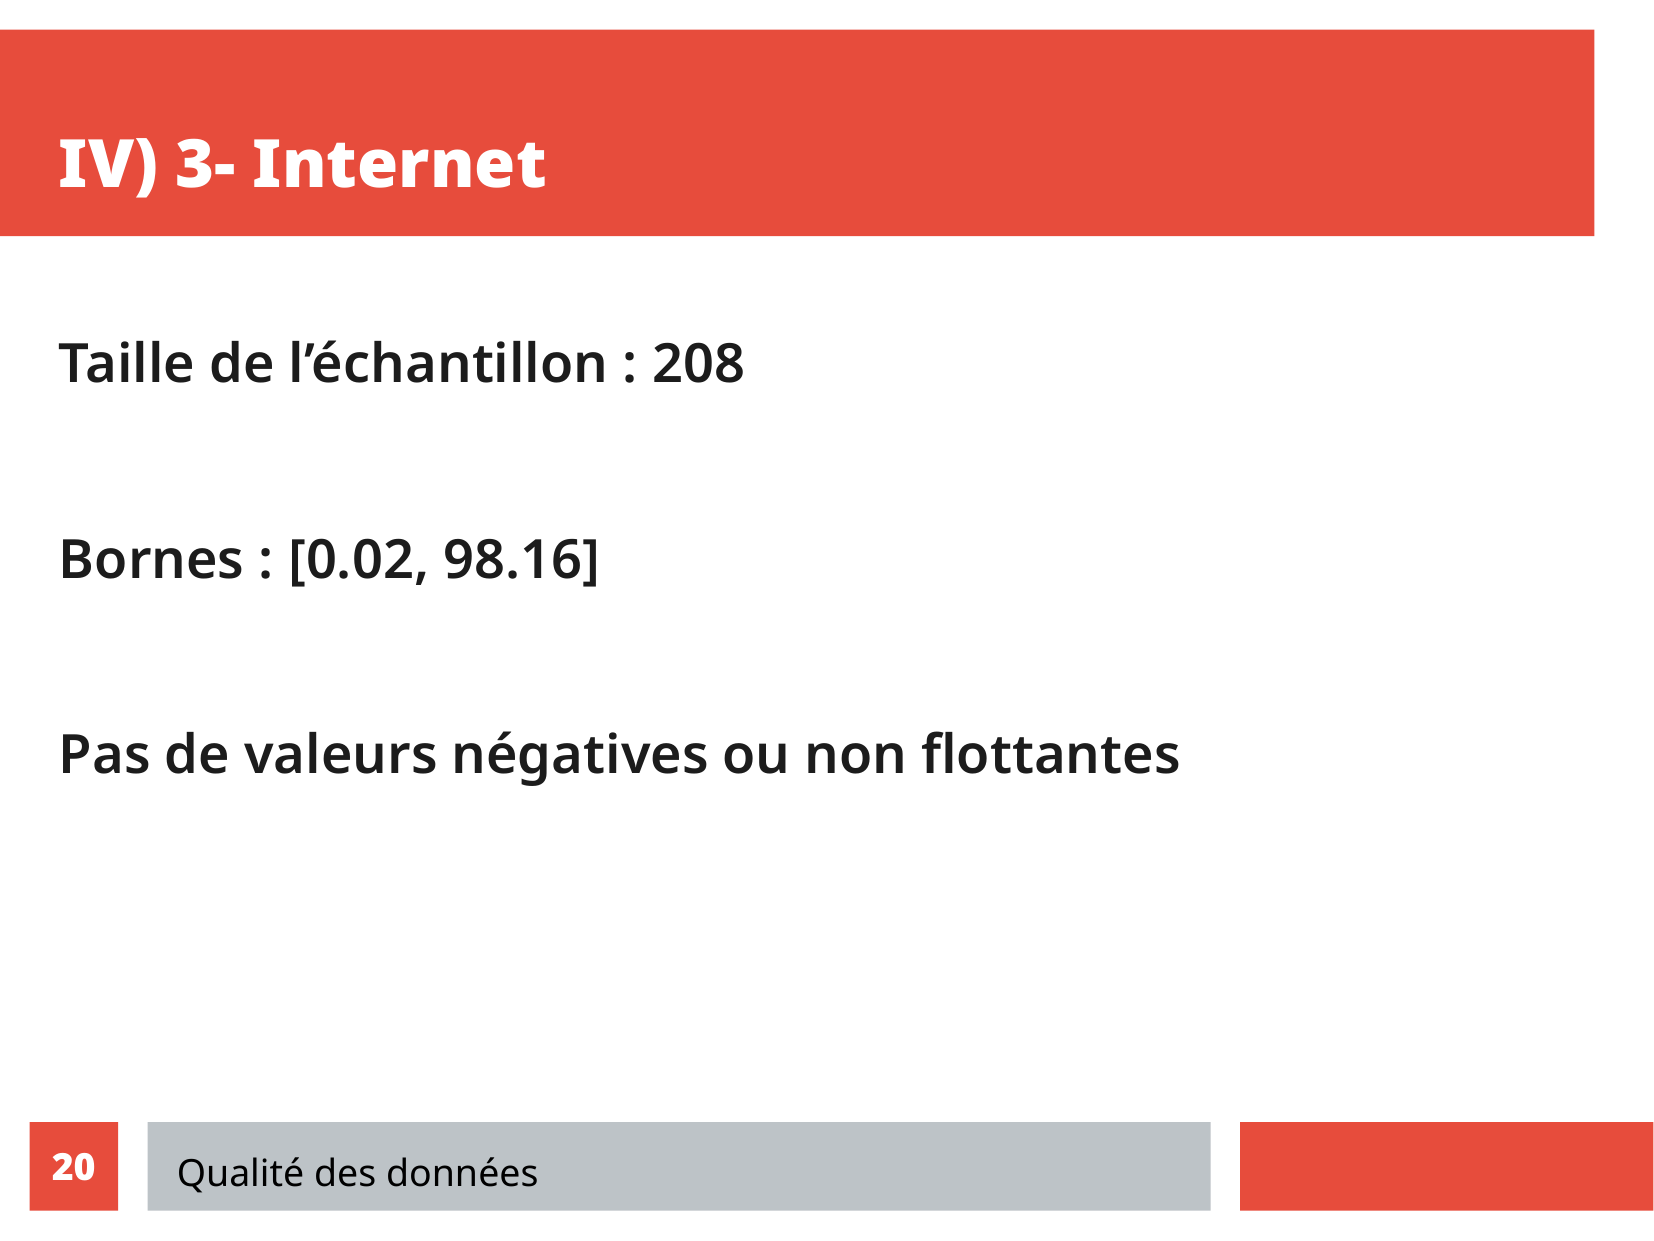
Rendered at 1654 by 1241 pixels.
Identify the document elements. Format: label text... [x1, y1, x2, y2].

text_box Qualité des données [162, 1138, 577, 1197]
list Taille de l’échantillon : 208 Bornes : [0.02, 98.16] Pas de valeurs négatives ou non flottantes [59, 324, 1565, 1093]
title IV) 3- Internet [59, 59, 1595, 207]
